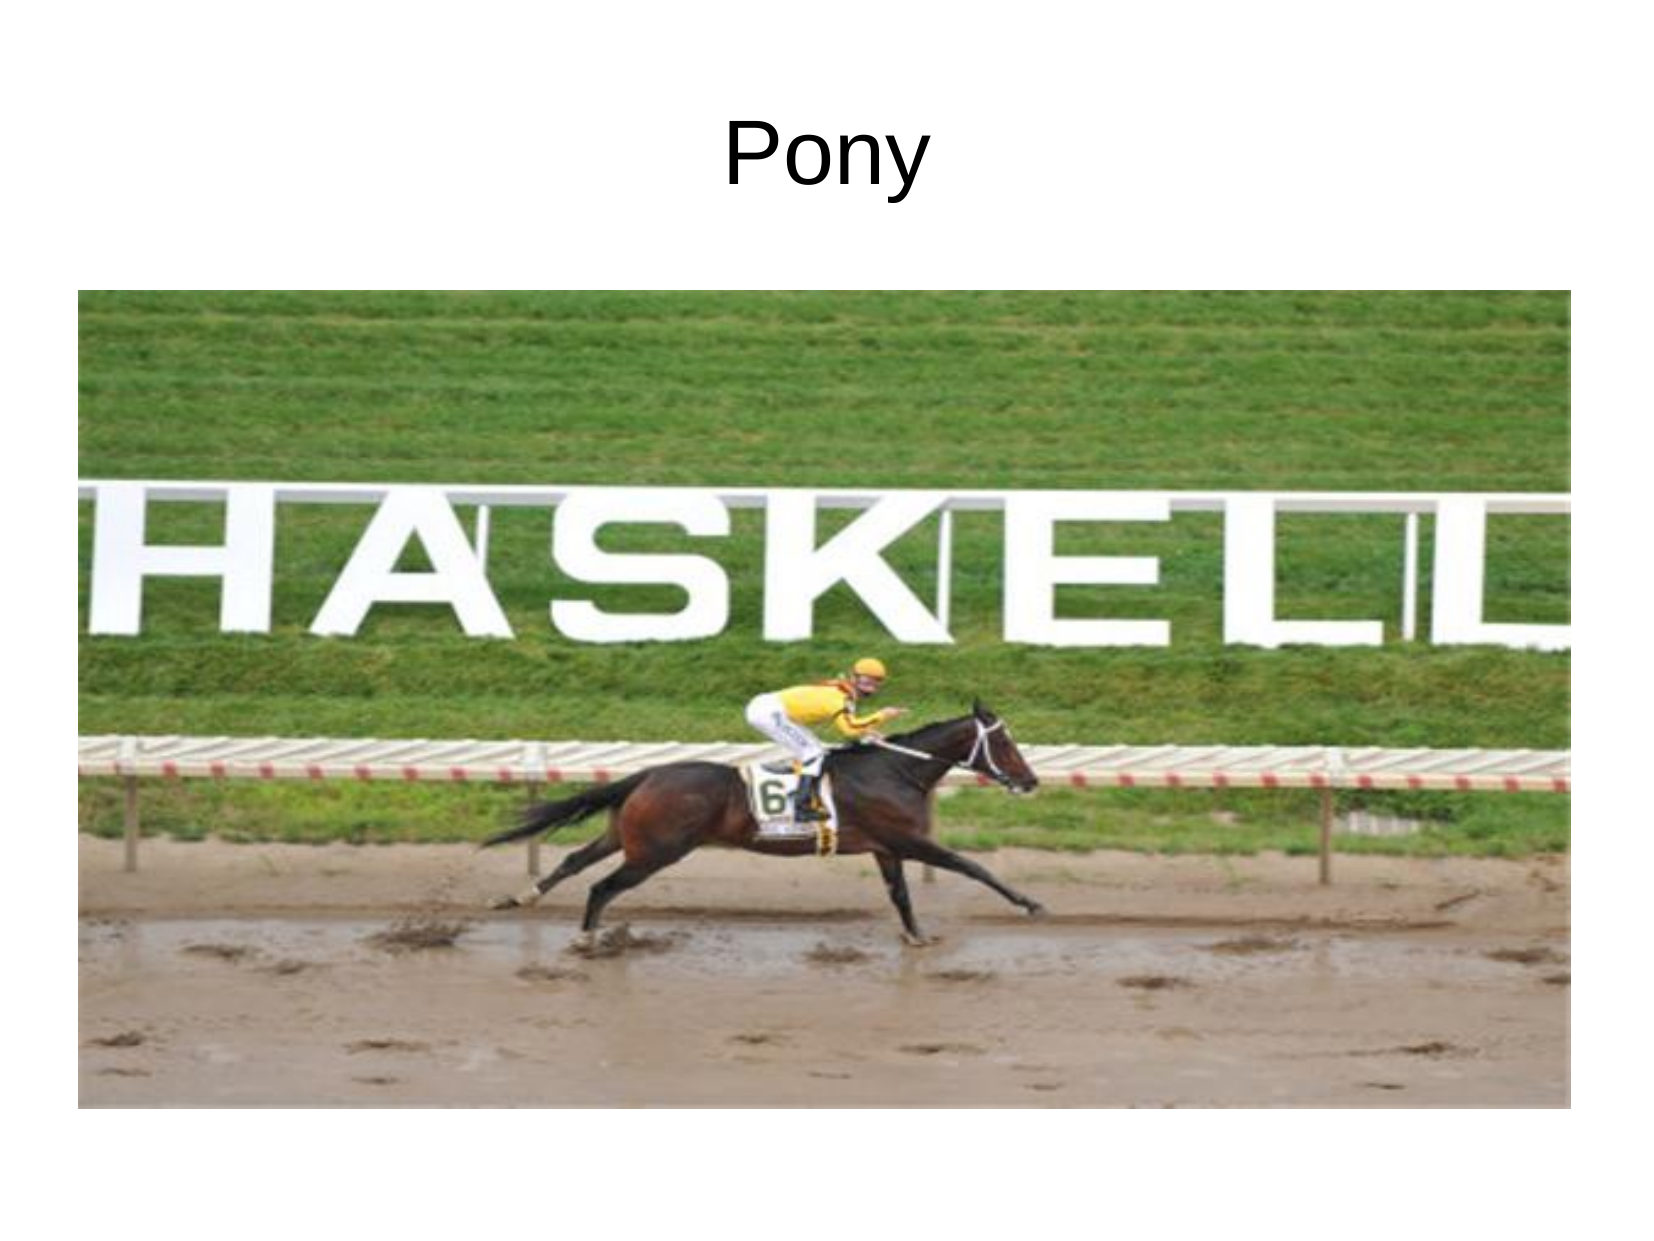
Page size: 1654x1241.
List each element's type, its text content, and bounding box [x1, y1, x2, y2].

title Pony [82, 49, 1571, 257]
picture [78, 290, 1571, 1109]
